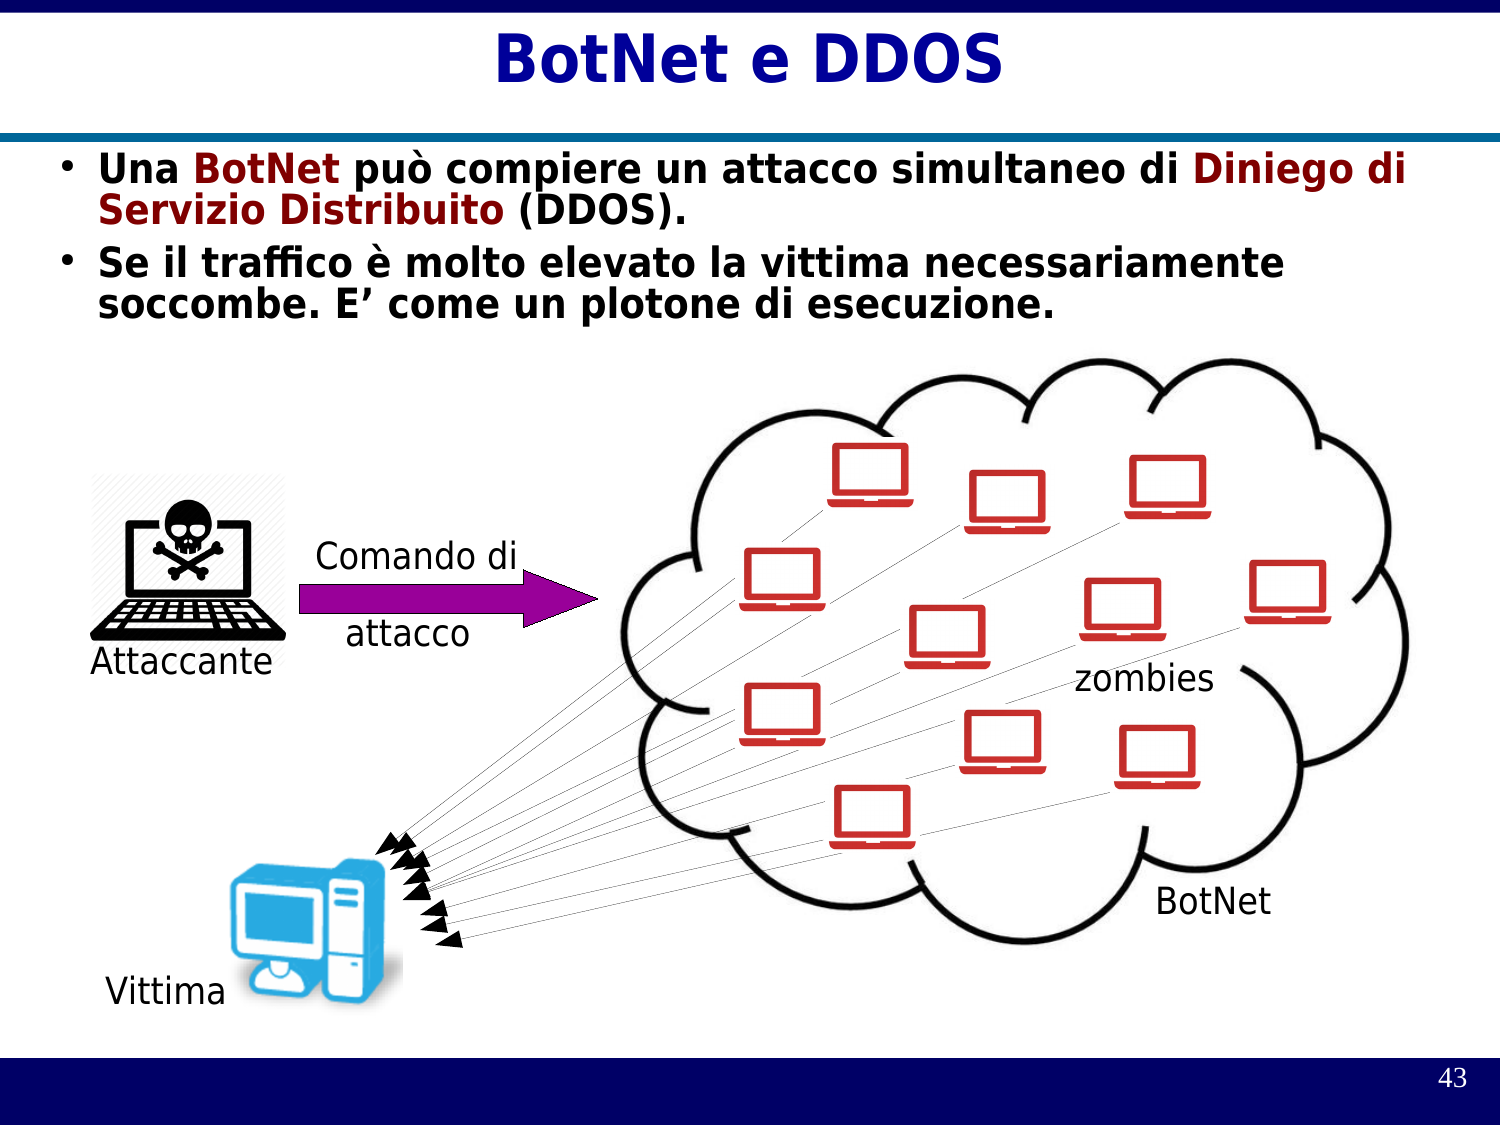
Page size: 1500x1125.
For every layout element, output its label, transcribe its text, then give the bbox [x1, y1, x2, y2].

text_box Comando di [315, 539, 519, 584]
picture [597, 339, 1426, 961]
text_box [299, 569, 598, 628]
text_box Attaccante [90, 645, 273, 689]
text_box BotNet [1155, 885, 1272, 929]
title BotNet e DDOS [30, 0, 1471, 126]
list Una BotNet può compiere un attacco simultaneo di Diniego di Servizio Distribuito (DDOS). Se il traffico è molto elevato la vittima necessariamente soccombe. E’ come un plotone di esecuzione. [0, 149, 1471, 1036]
text_box attacco [345, 616, 471, 661]
text_box zombies [1074, 661, 1216, 706]
text_box Vittima [105, 974, 227, 1018]
picture [90, 472, 286, 668]
picture [210, 824, 403, 1018]
